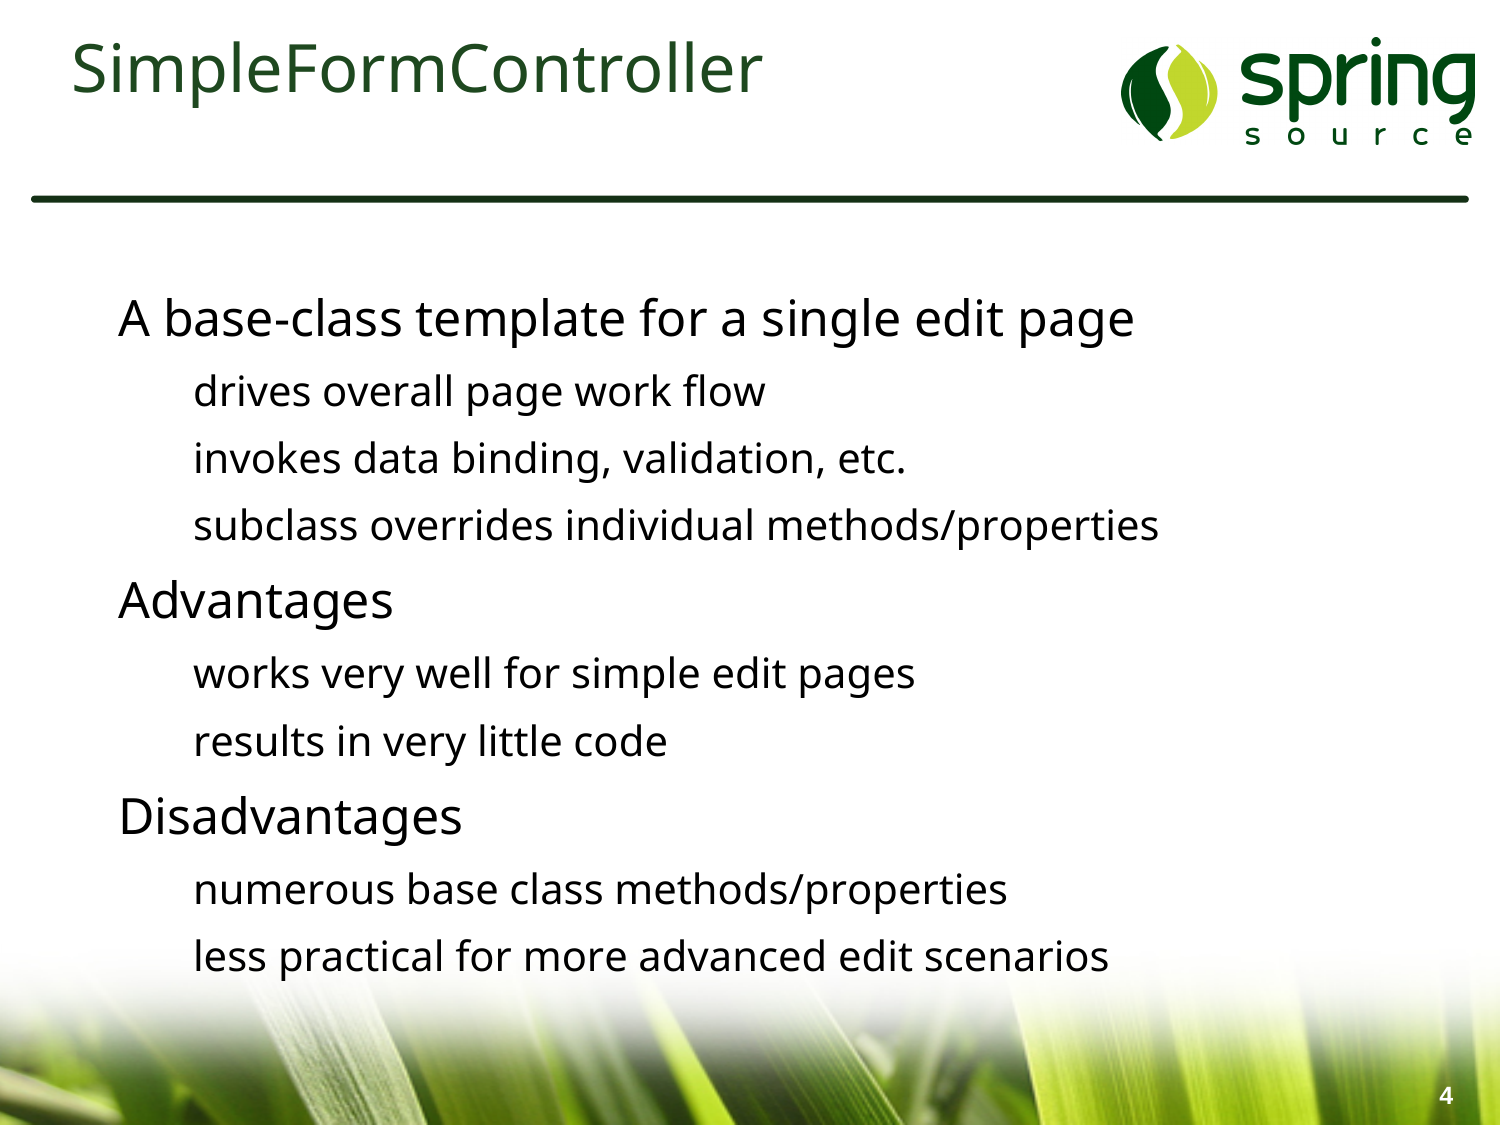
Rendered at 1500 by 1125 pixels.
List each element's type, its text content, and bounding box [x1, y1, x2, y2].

picture [667, 951, 679, 968]
title SimpleFormController [56, 13, 1089, 176]
list A base-class template for a single edit page drives overall page work flow invokes data binding, validation, etc. subclass overrides individual methods/properties Advantages works very well for simple edit pages results in very little code Disadvantages numerous base class methods/properties less practical for more advanced edit scenarios [103, 275, 1394, 938]
picture [0, 944, 1500, 1125]
picture [807, 951, 819, 968]
picture [867, 951, 879, 968]
picture [1121, 37, 1475, 145]
